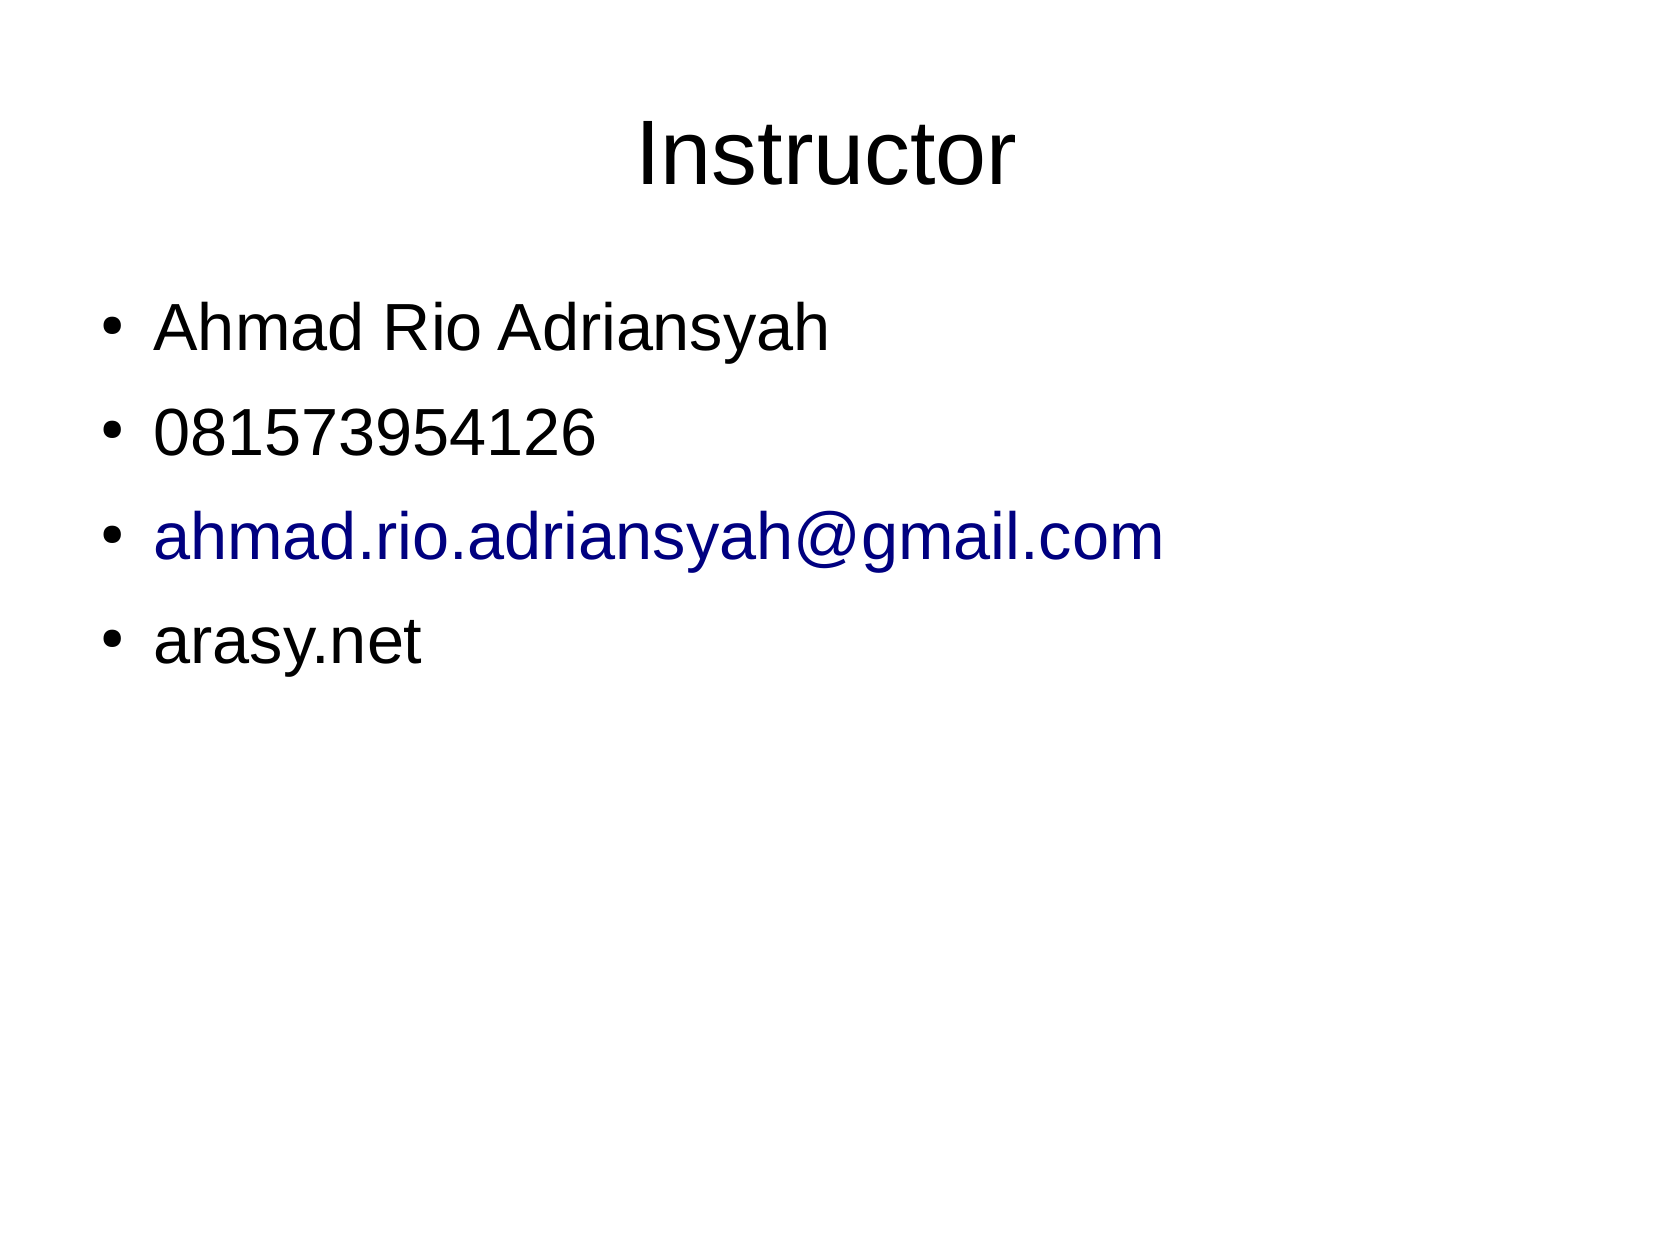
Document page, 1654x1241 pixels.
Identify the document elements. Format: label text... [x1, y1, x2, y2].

title Instructor [82, 49, 1571, 257]
list Ahmad Rio Adriansyah 081573954126 ahmad.rio.adriansyah@gmail.com arasy.net [82, 290, 1571, 1010]
